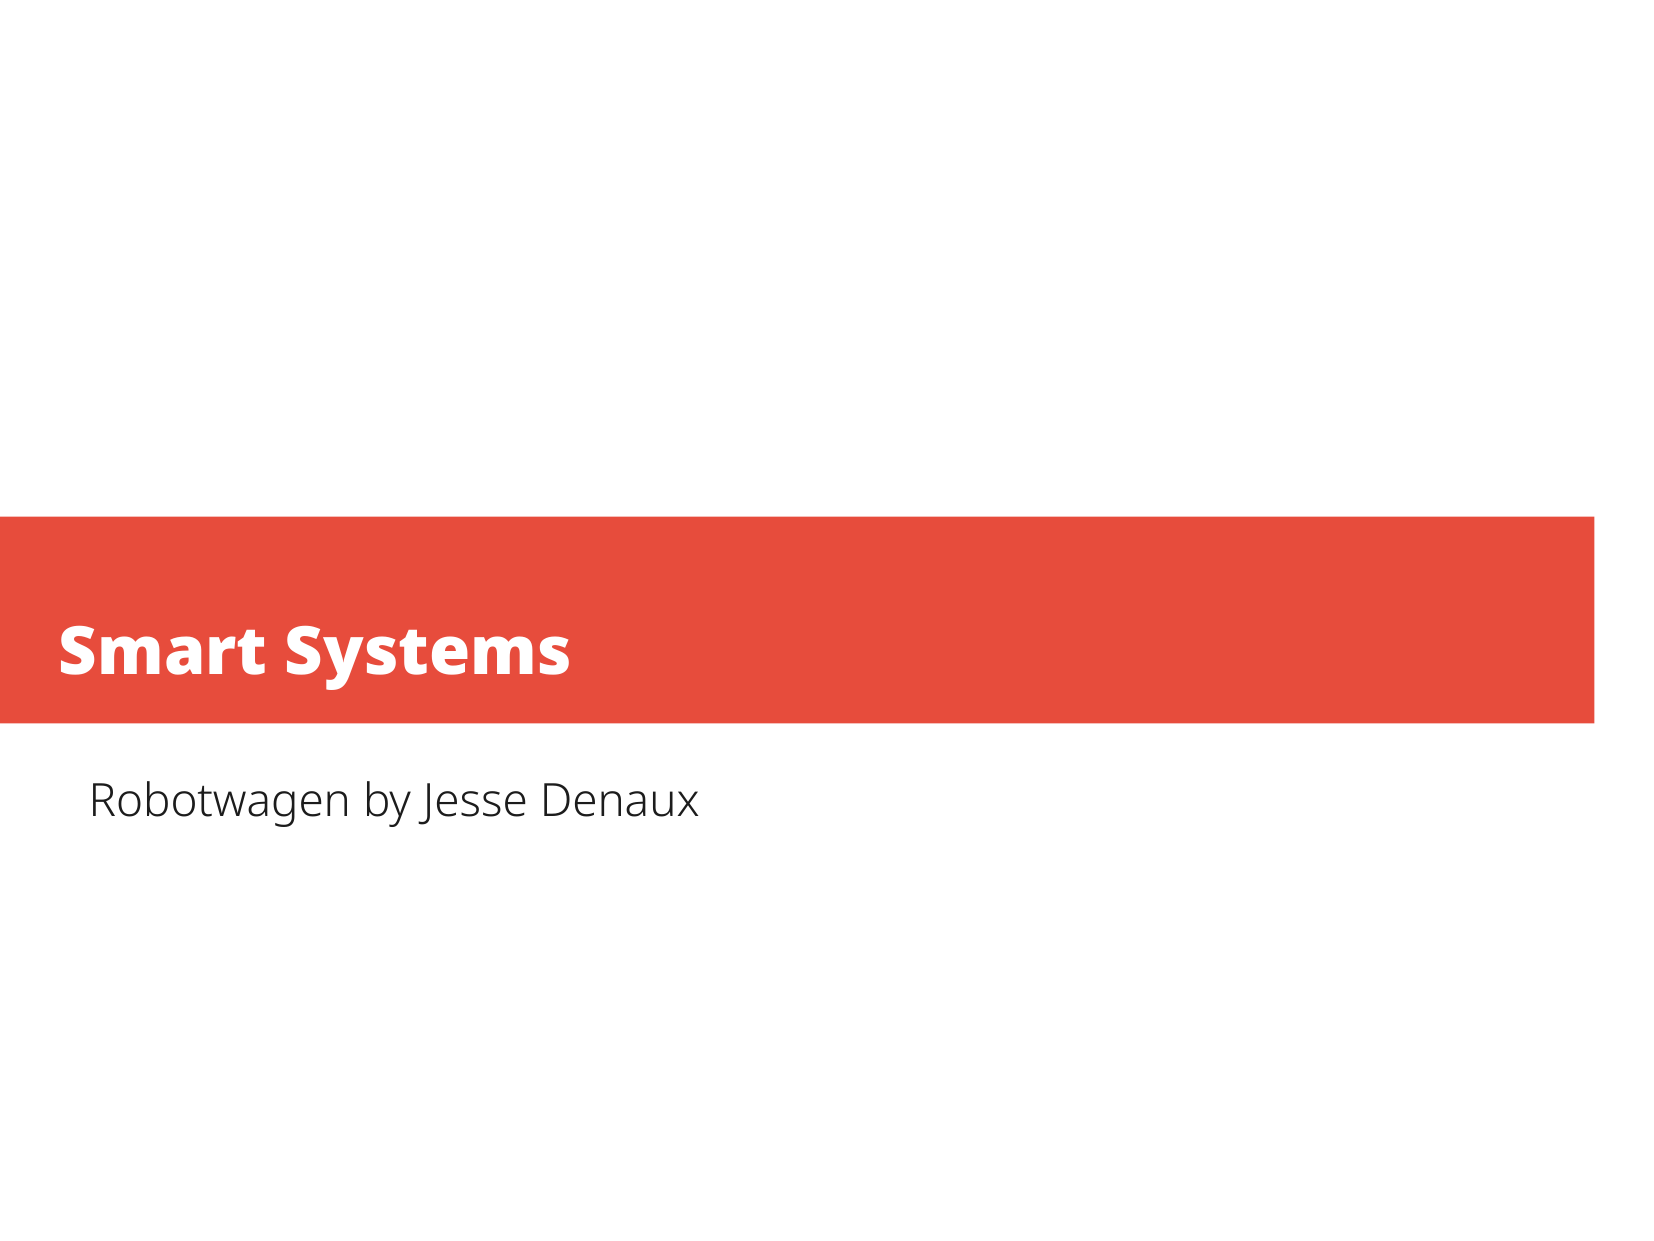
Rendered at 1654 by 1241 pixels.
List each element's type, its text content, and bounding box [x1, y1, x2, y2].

title Smart Systems [59, 546, 1595, 694]
subtitle Robotwagen by Jesse Denaux [88, 767, 1595, 1182]
